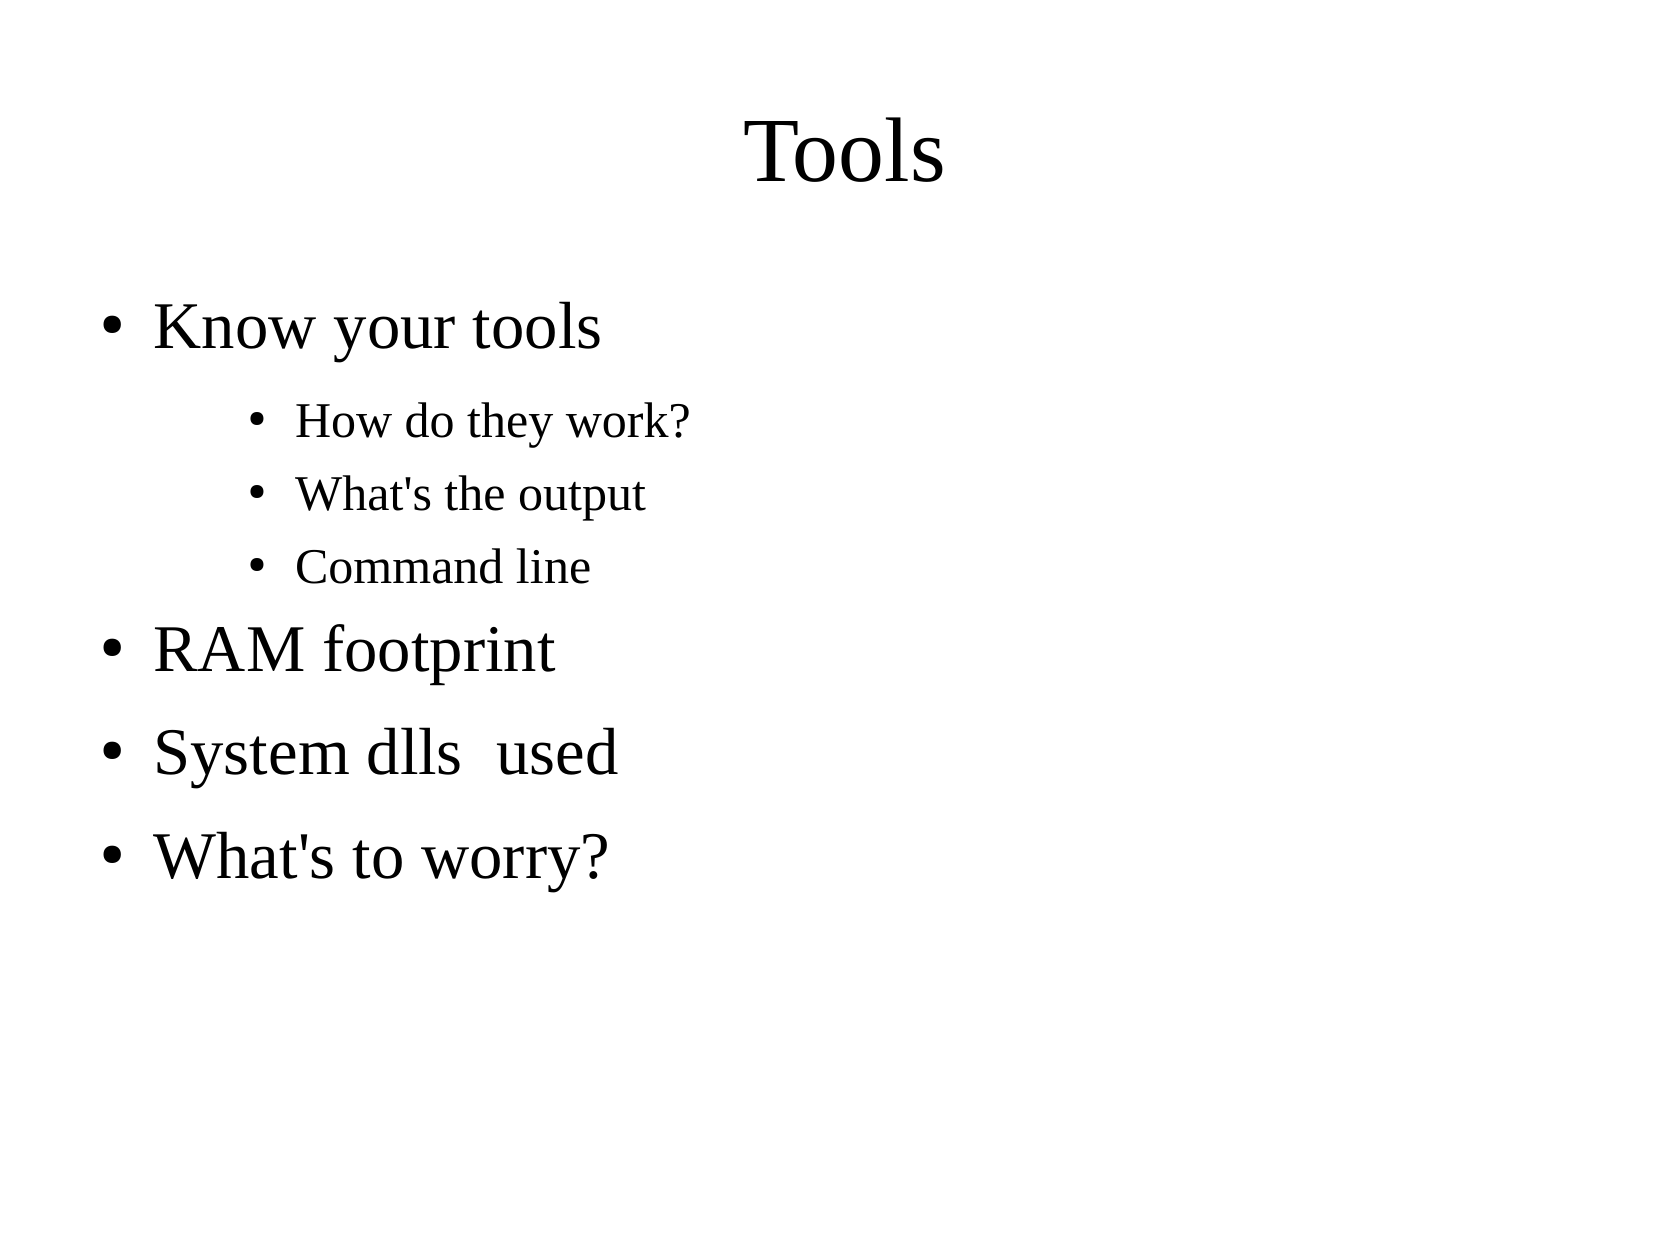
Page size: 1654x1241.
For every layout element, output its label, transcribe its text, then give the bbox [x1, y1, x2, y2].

title Tools [82, 41, 1571, 249]
list Know your tools How do they work? What's the output Command line RAM footprint System dlls used What's to worry? [82, 289, 1571, 1026]
